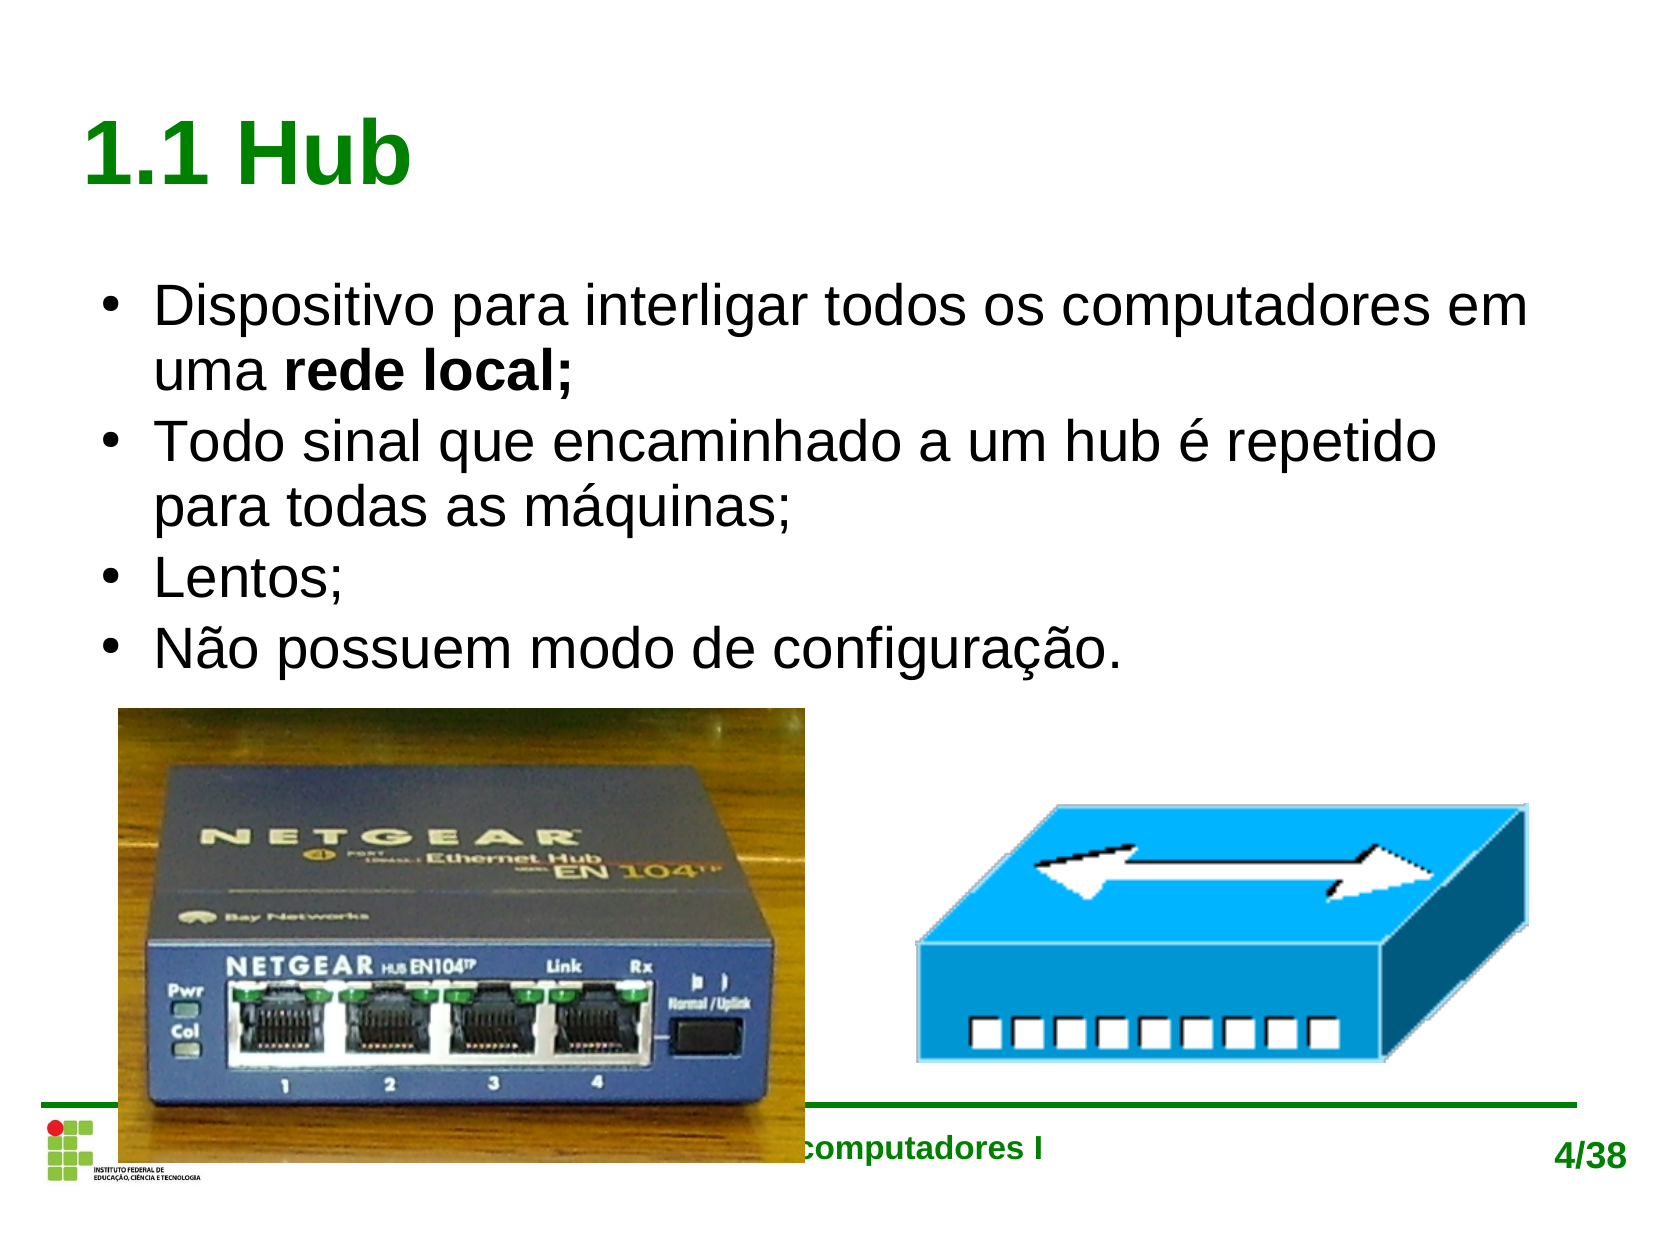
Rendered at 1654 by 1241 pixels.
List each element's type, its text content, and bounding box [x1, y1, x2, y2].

picture [39, 708, 805, 1191]
title 1.1 Hub [82, 49, 1571, 257]
list Dispositivo para interligar todos os computadores em uma rede local; Todo sinal que encaminhado a um hub é repetido para todas as máquinas; Lentos; Não possuem modo de configuração. [82, 272, 1571, 1091]
picture [915, 803, 1529, 1063]
